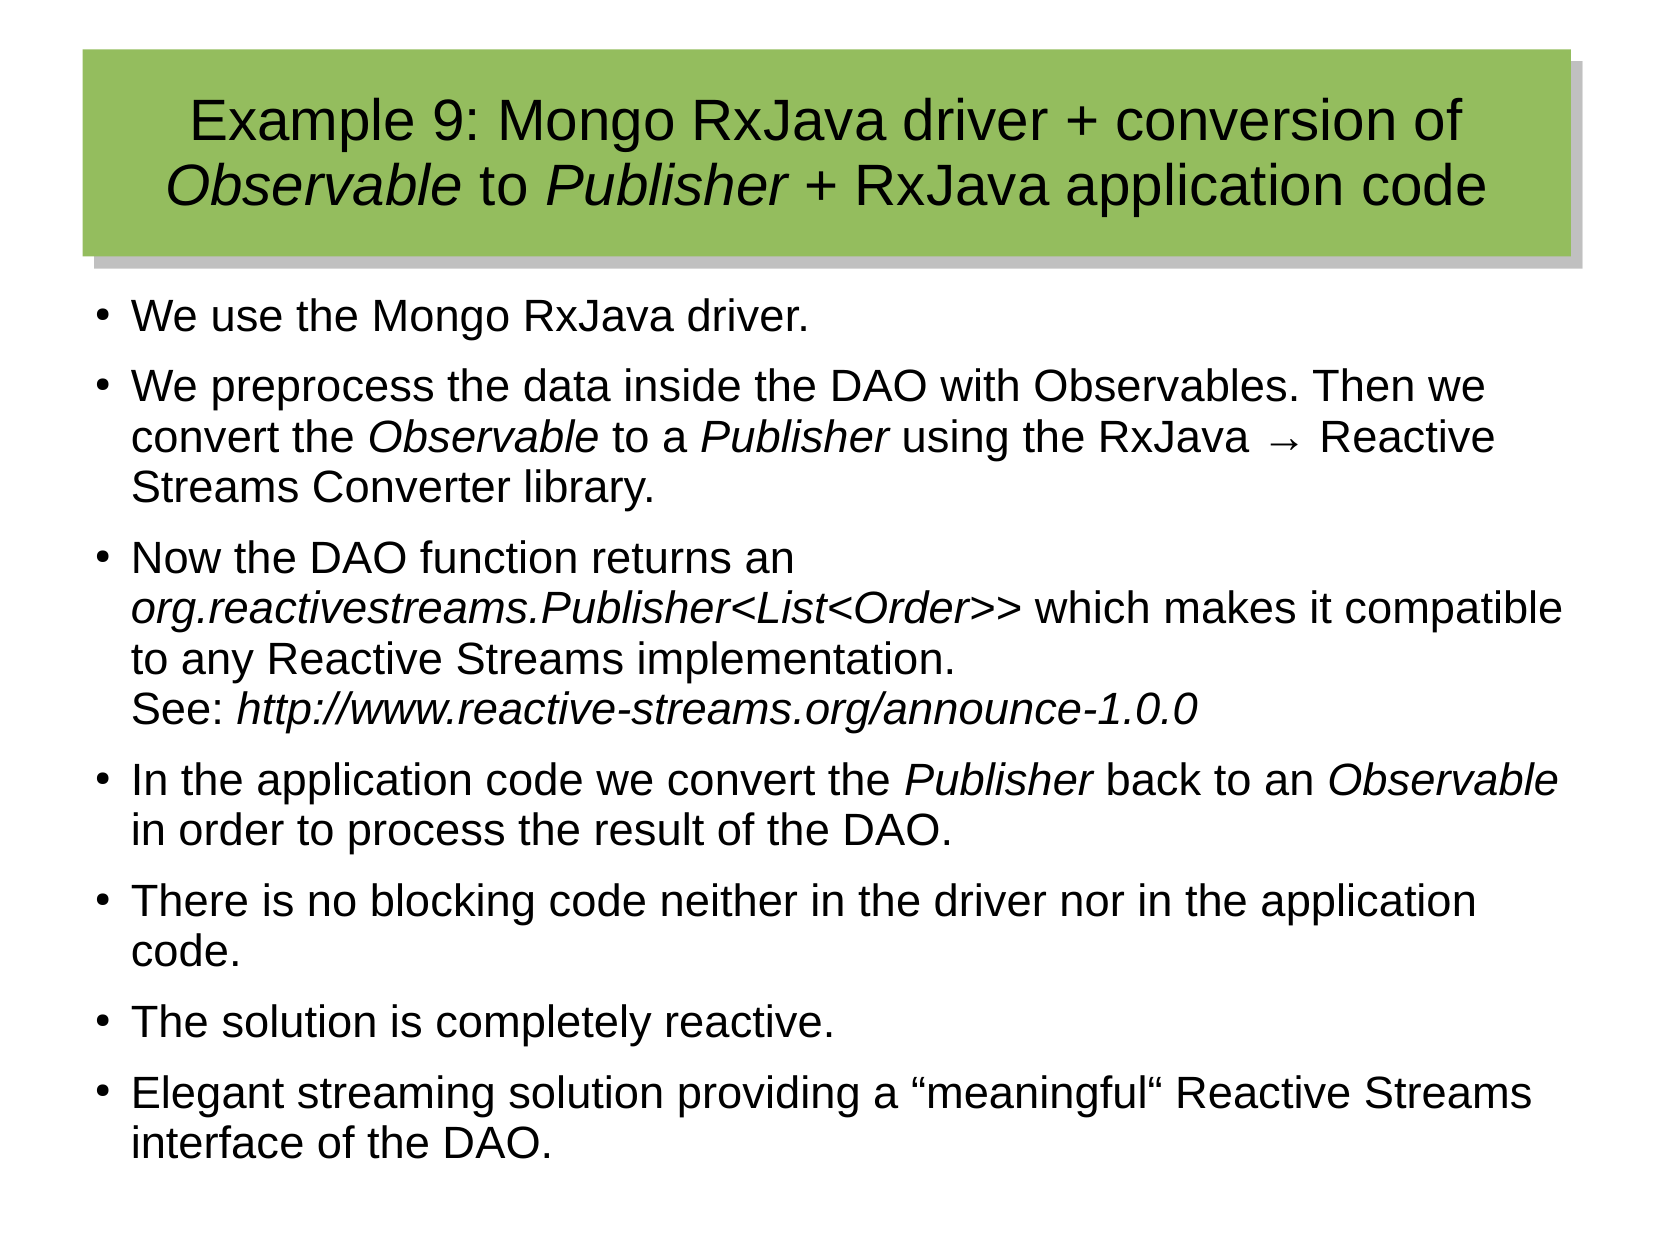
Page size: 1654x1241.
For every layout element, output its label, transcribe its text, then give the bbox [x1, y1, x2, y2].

list We use the Mongo RxJava driver. We preprocess the data inside the DAO with Observables. Then we convert the Observable to a Publisher using the RxJava → Reactive Streams Converter library. Now the DAO function returns an org.reactivestreams.Publisher<List<Order>> which makes it compatible to any Reactive Streams implementation. See: http://www.reactive-streams.org/announce-1.0.0 In the application code we convert the Publisher back to an Observable in order to process the result of the DAO. There is no blocking code neither in the driver nor in the application code. The solution is completely reactive. Elegant streaming solution providing a “meaningful“ Reactive Streams interface of the DAO. [82, 290, 1571, 1170]
title Example 9: Mongo RxJava driver + conversion of Observable to Publisher + RxJava application code [82, 49, 1571, 257]
